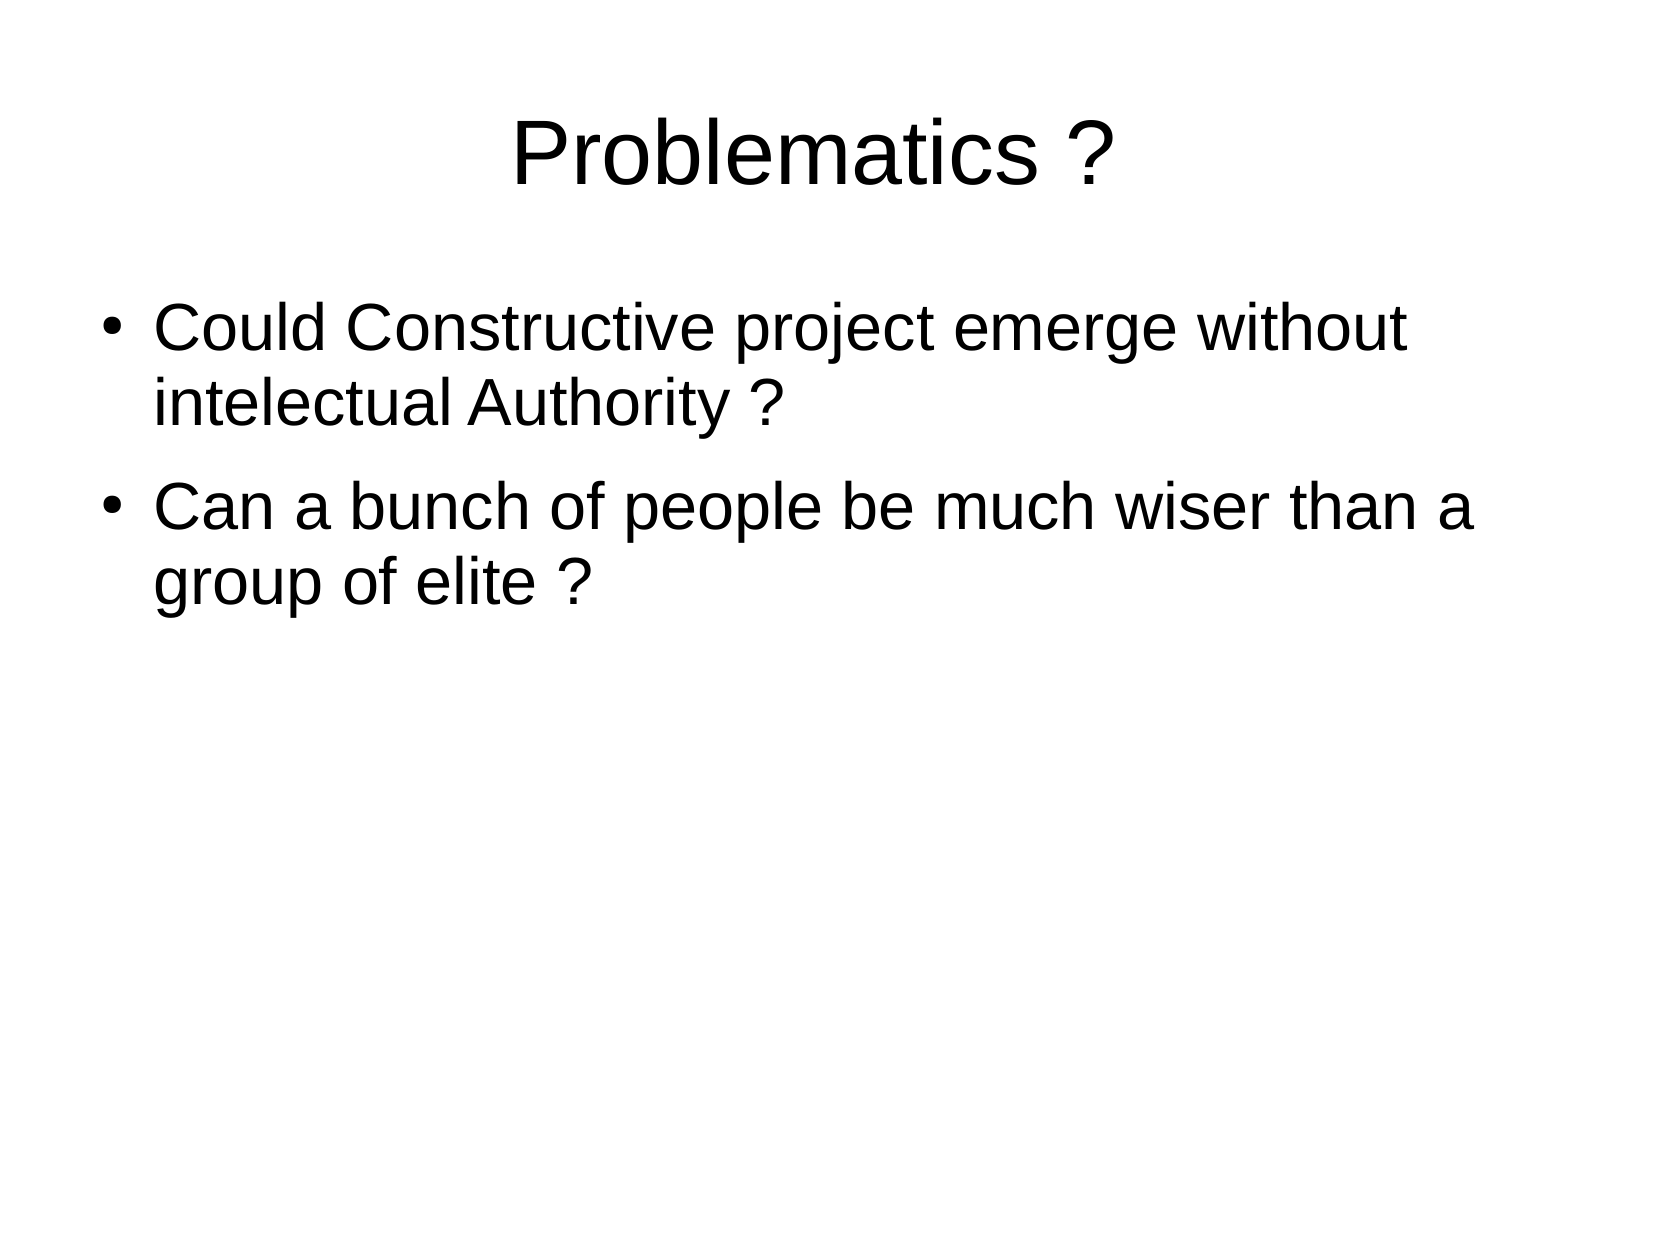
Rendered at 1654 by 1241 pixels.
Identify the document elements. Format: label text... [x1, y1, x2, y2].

list Could Constructive project emerge without intelectual Authority ? Can a bunch of people be much wiser than a group of elite ? [82, 290, 1571, 1010]
title Problematics ? [82, 49, 1571, 257]
